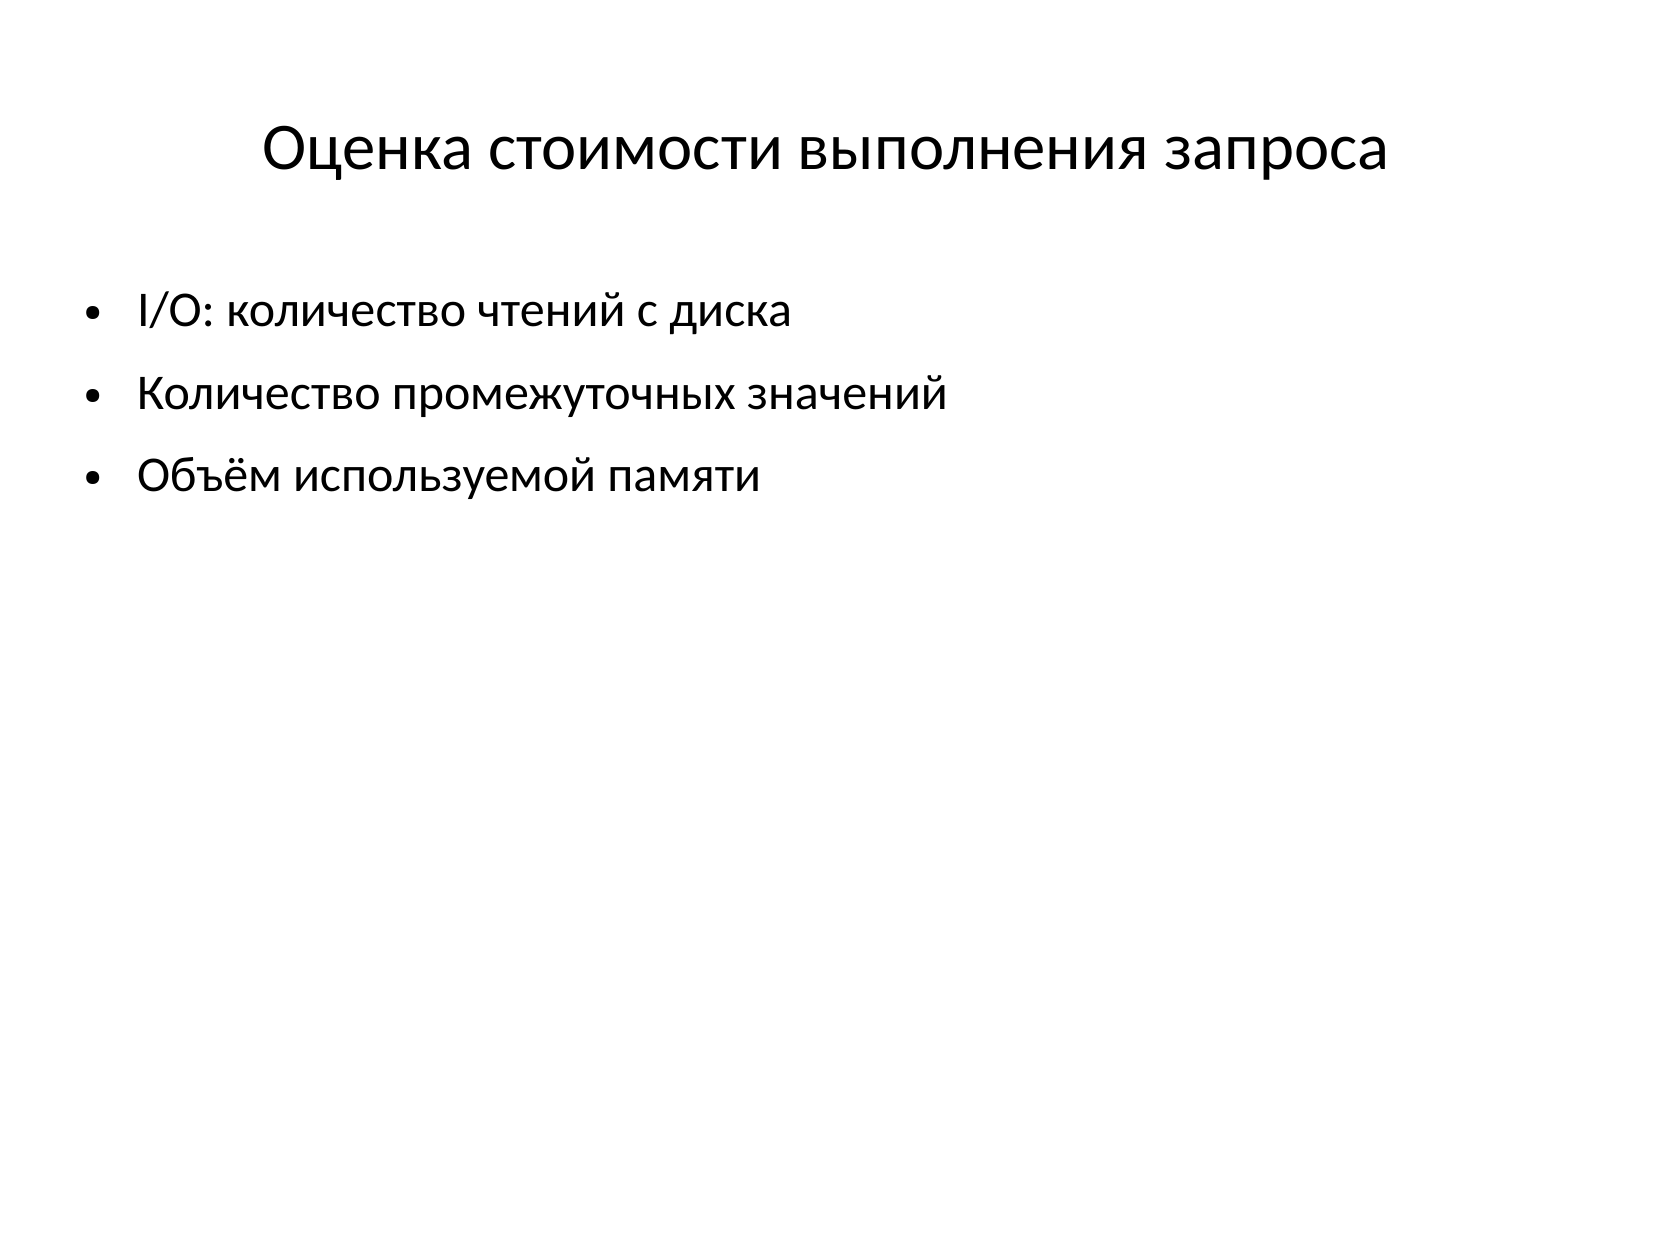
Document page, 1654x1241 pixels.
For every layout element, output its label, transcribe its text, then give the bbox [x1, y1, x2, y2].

title Оценка стоимости выполнения запроса [82, 49, 1571, 257]
list I/O: количество чтений с диска Количество промежуточных значений Объём используемой памяти [66, 289, 1555, 1108]
